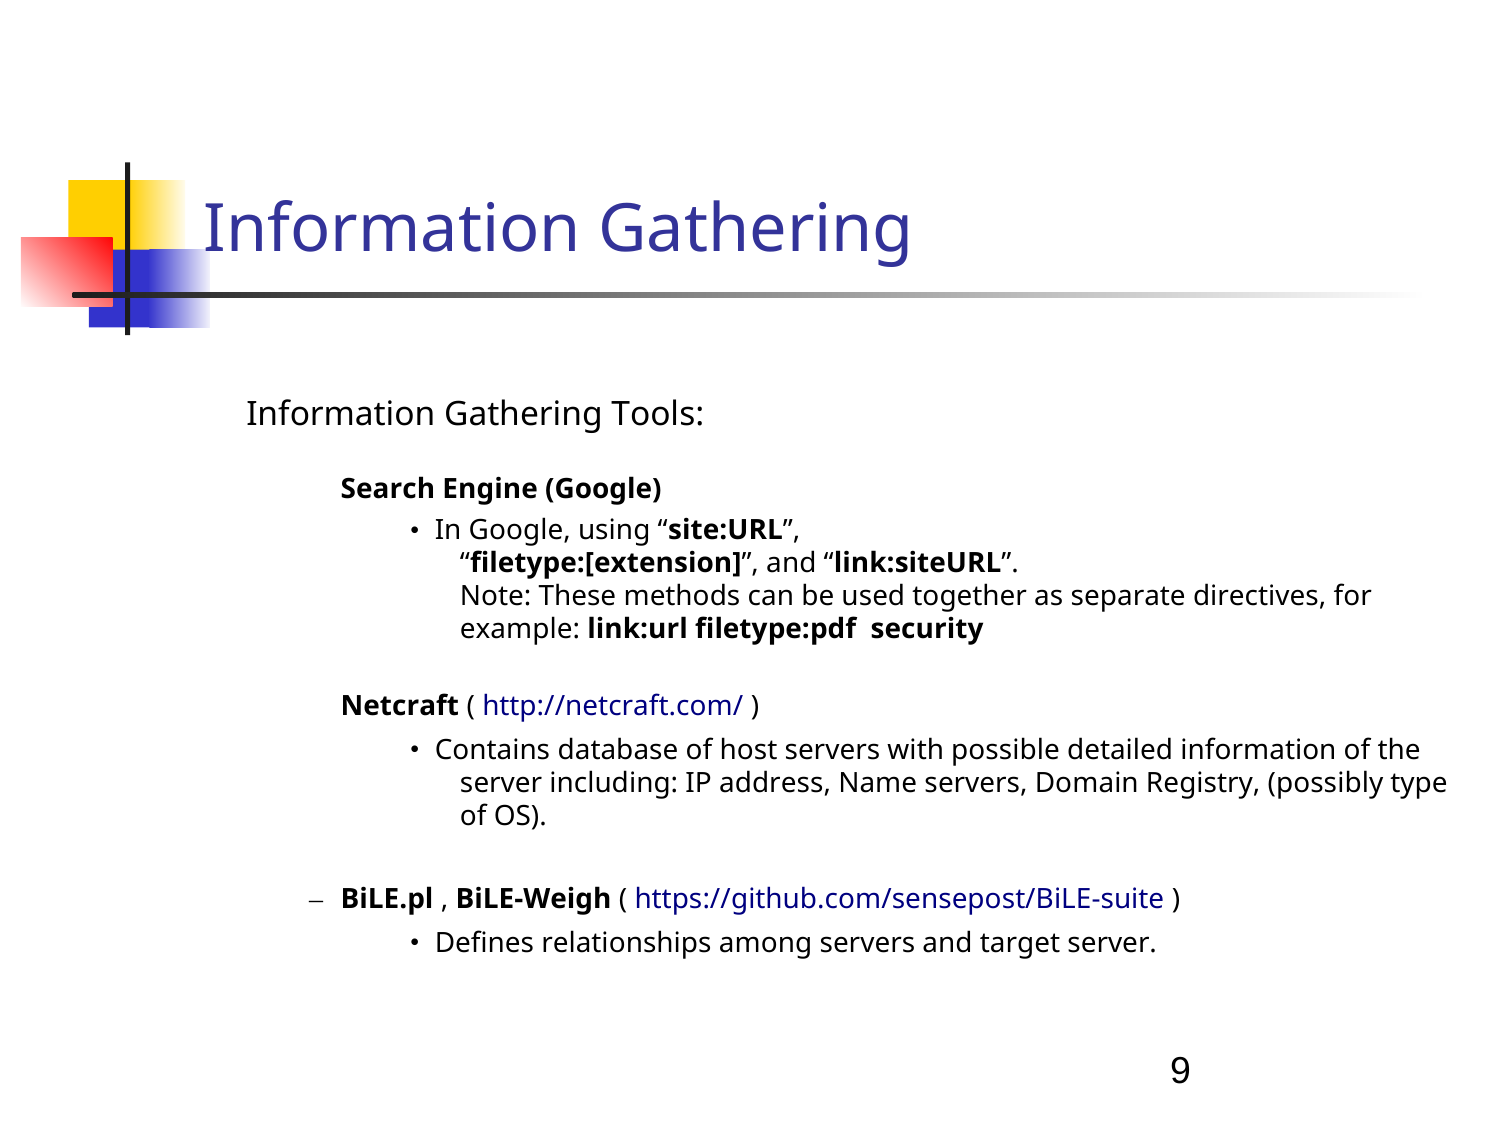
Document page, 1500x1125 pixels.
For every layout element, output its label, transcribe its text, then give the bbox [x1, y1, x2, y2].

list Information Gathering Tools: Search Engine (Google) In Google, using “site:URL”, “filetype:[extension]”, and “link:siteURL”. Note: These methods can be used together as separate directives, for example: link:url filetype:pdf security Netcraft ( http://netcraft.com/ ) Contains database of host servers with possible detailed information of the server including: IP address, Name servers, Domain Registry, (possibly type of OS). BiLE.pl , BiLE-Weigh ( https://github.com/sensepost/BiLE-suite ) Defines relationships among servers and target server. [193, 331, 1469, 1007]
title Information Gathering [188, 35, 1468, 276]
